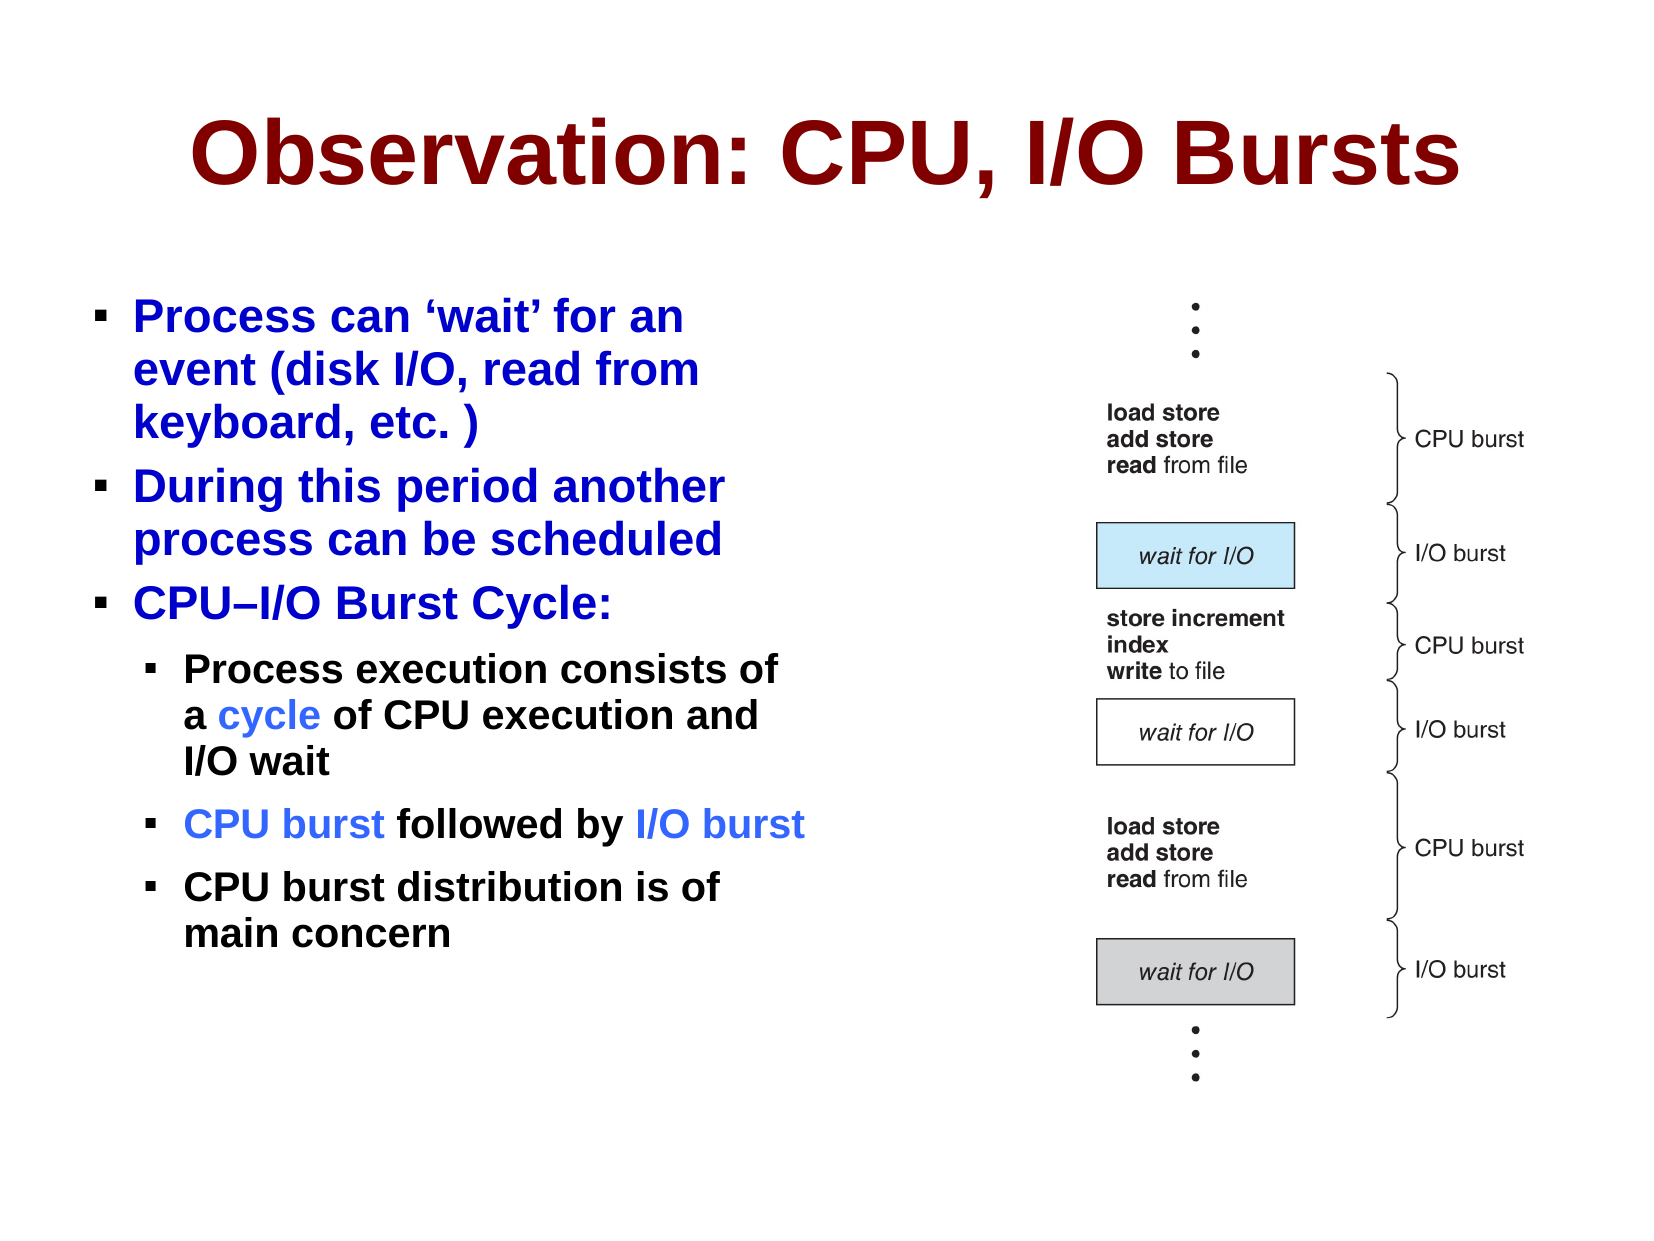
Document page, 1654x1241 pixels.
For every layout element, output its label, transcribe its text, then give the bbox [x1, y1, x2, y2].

picture [1096, 295, 1524, 1091]
title Observation: CPU, I/O Bursts [82, 49, 1571, 257]
list Process can ‘wait’ for an event (disk I/O, read from keyboard, etc. ) During this period another process can be scheduled CPU–I/O Burst Cycle: Process execution consists of a cycle of CPU execution and I/O wait CPU burst followed by I/O burst CPU burst distribution is of main concern [82, 290, 809, 1010]
